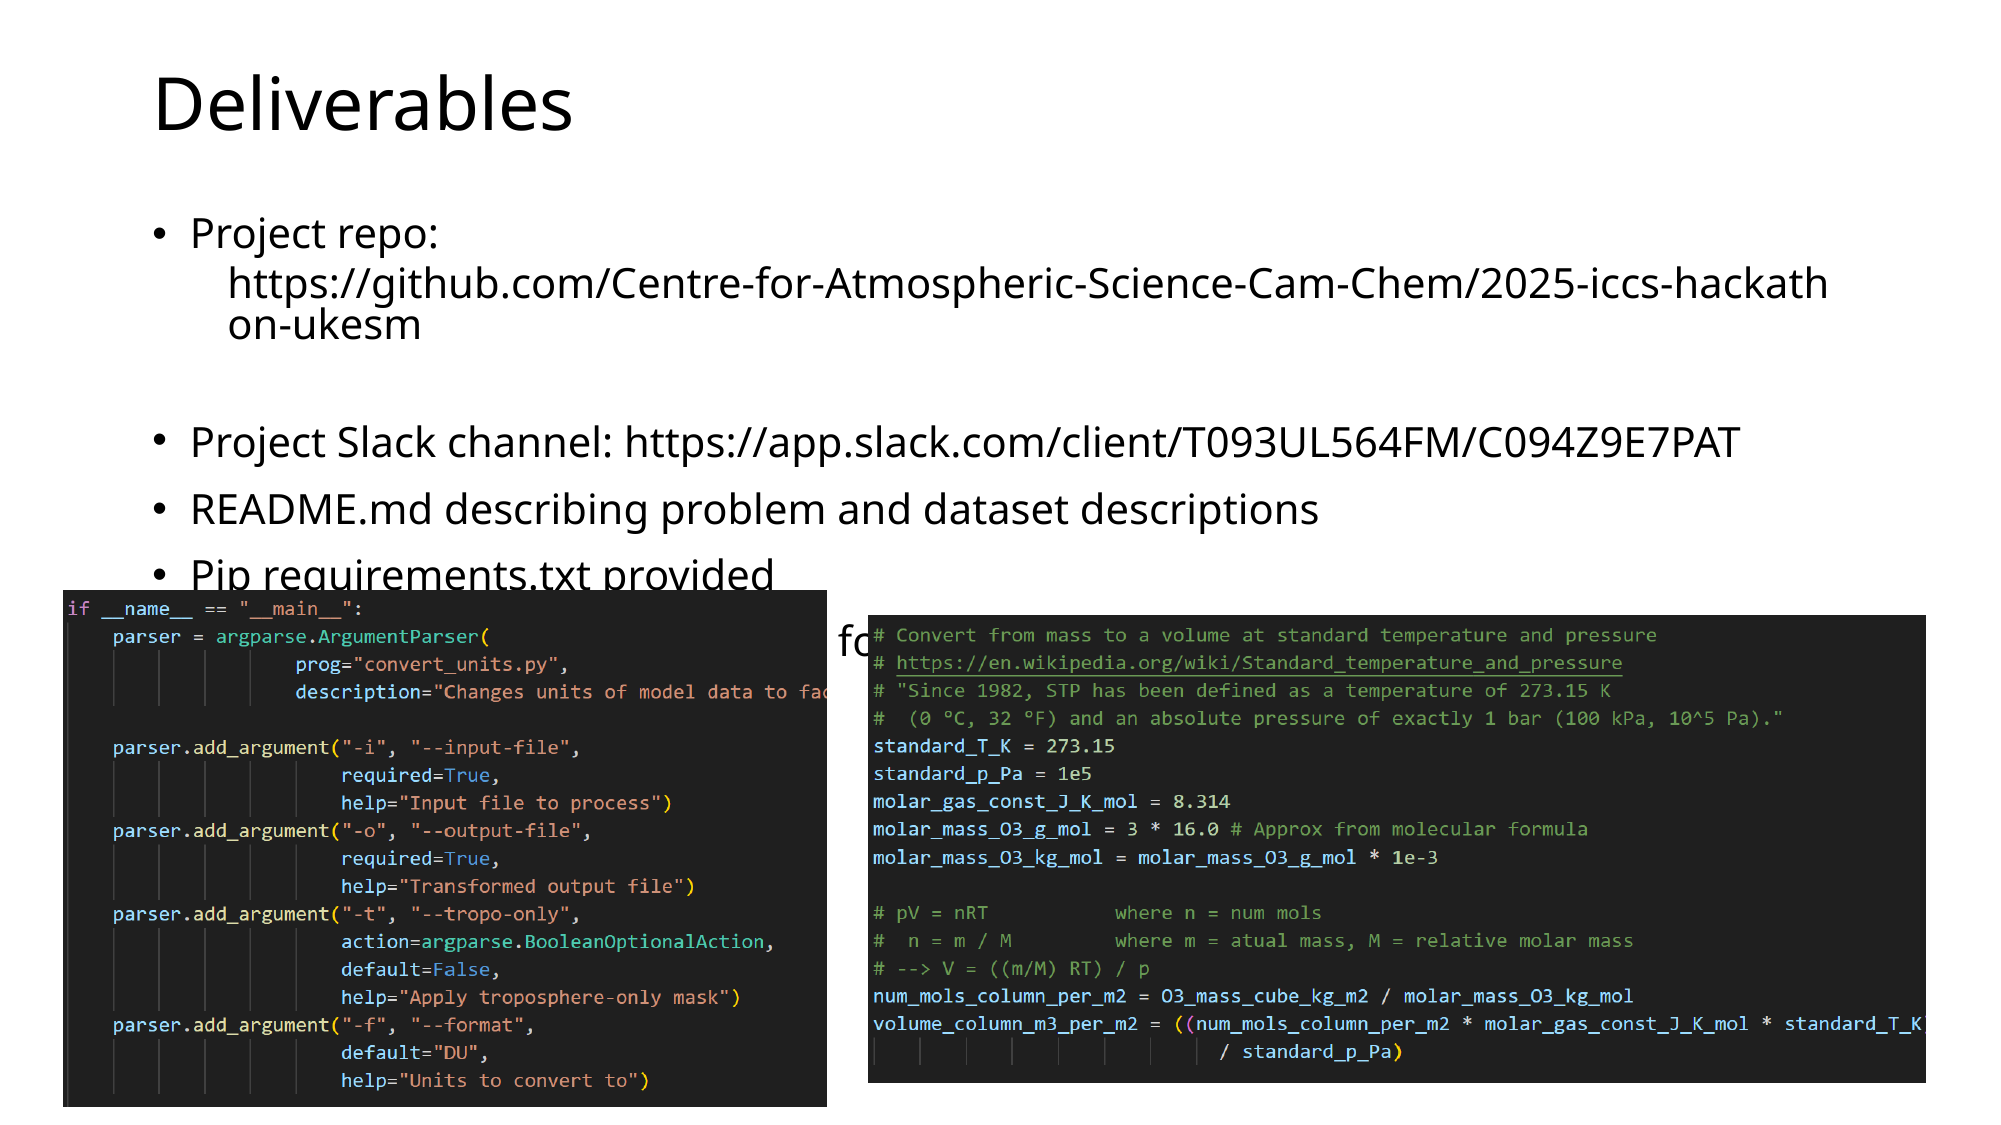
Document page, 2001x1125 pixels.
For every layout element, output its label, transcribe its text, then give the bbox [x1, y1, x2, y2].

list Project repo: https://github.com/Centre-for-Atmospheric-Science-Cam-Chem/2025-iccs-hackathon-ukesm Project Slack channel: https://app.slack.com/client/T093UL564FM/C094Z9E7PAT README.md describing problem and dataset descriptions Pip requirements.txt provided Main script runs with arguments for files to process and troposphere-only flag [137, 205, 1863, 920]
title Deliverables [137, 59, 1863, 155]
picture [868, 615, 1926, 1083]
picture [63, 590, 827, 1107]
